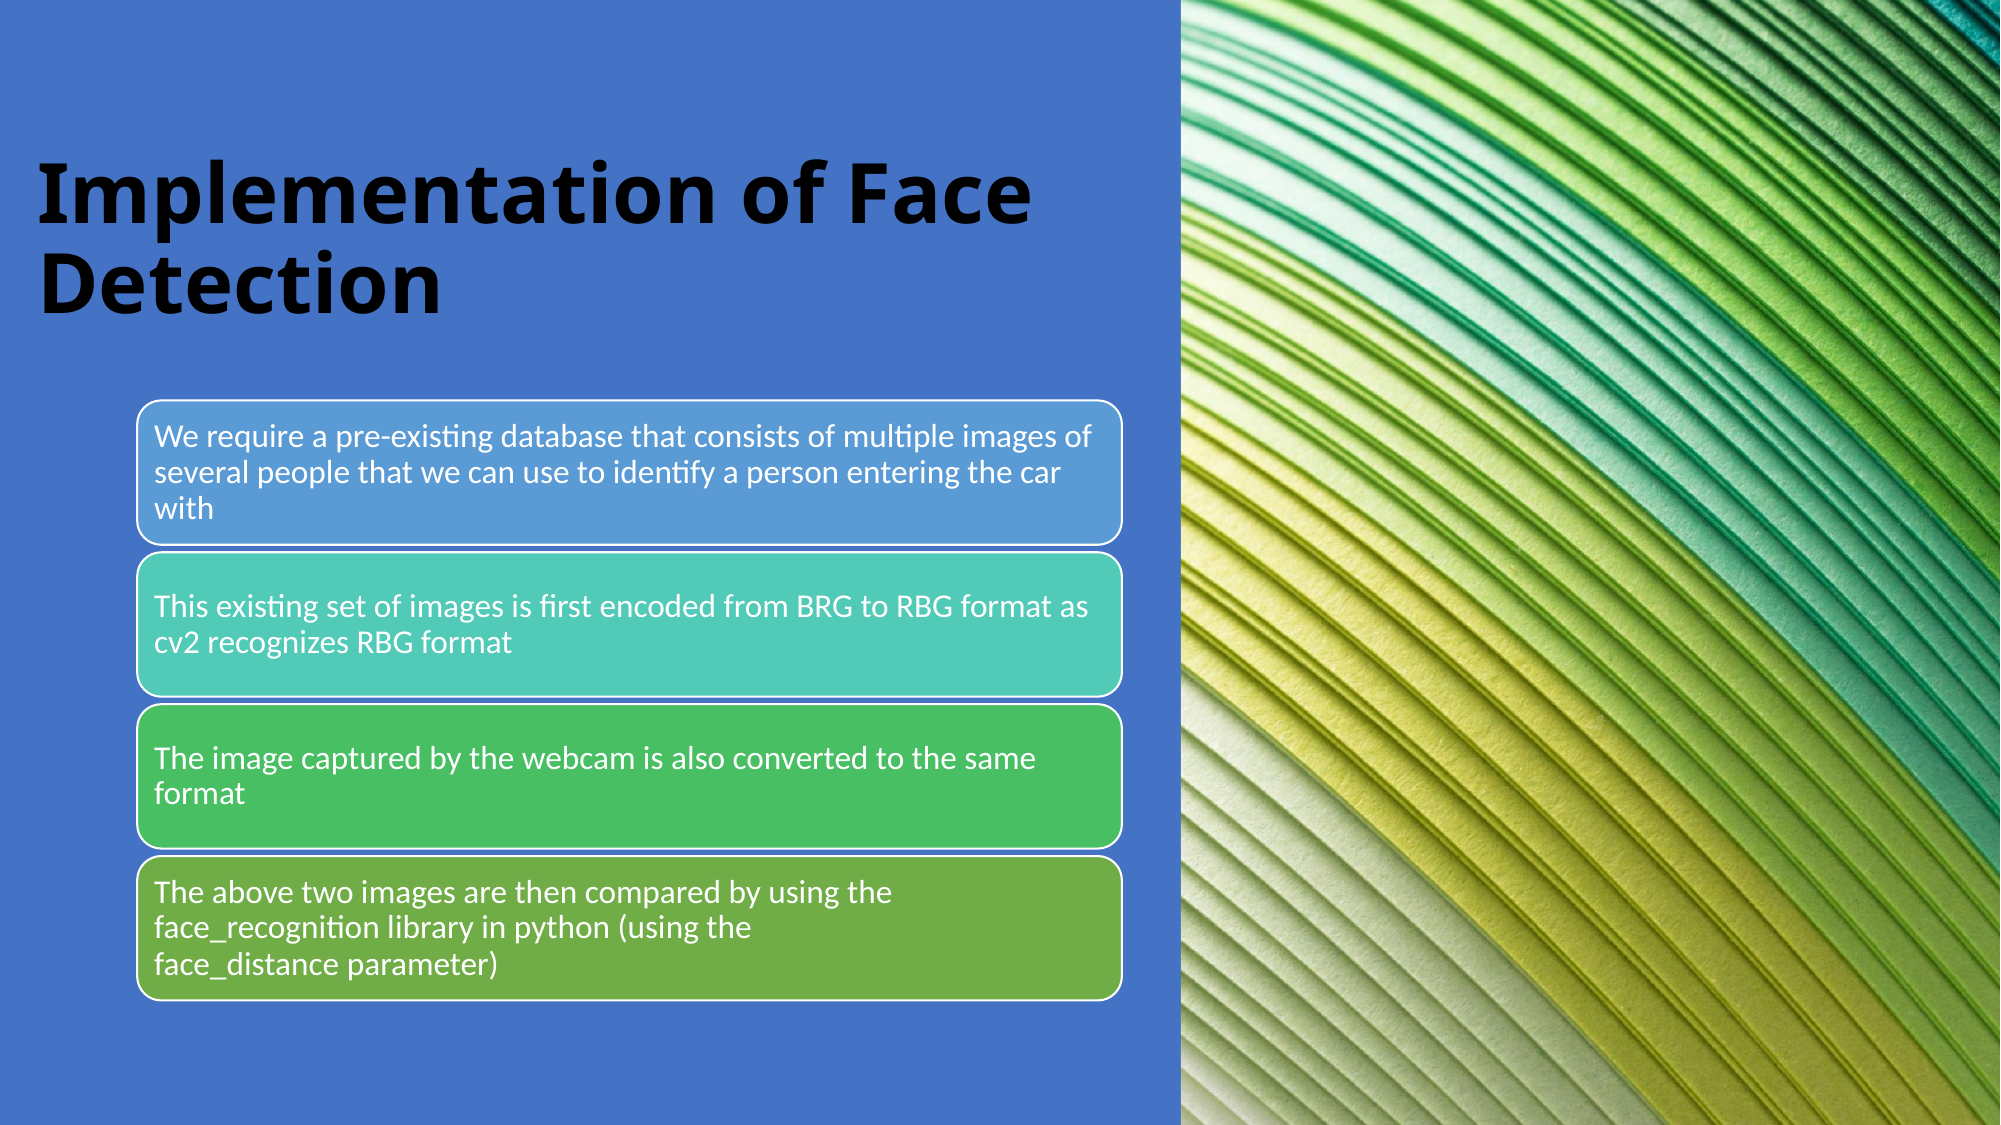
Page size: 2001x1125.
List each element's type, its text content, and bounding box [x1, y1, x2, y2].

picture [1180, 0, 2000, 1125]
text_box The above two images are then compared by using the face_recognition library in python (using the face_distance parameter) [137, 856, 1122, 1001]
text_box [0, 0, 1180, 1125]
text_box The image captured by the webcam is also converted to the same format [137, 704, 1122, 849]
text_box This existing set of images is first encoded from BRG to RBG format as cv2 recognizes RBG format [137, 552, 1122, 697]
title Implementation of Face Detection [22, 118, 1180, 365]
text_box We require a pre-existing database that consists of multiple images of several people that we can use to identify a person entering the car with [137, 400, 1122, 545]
